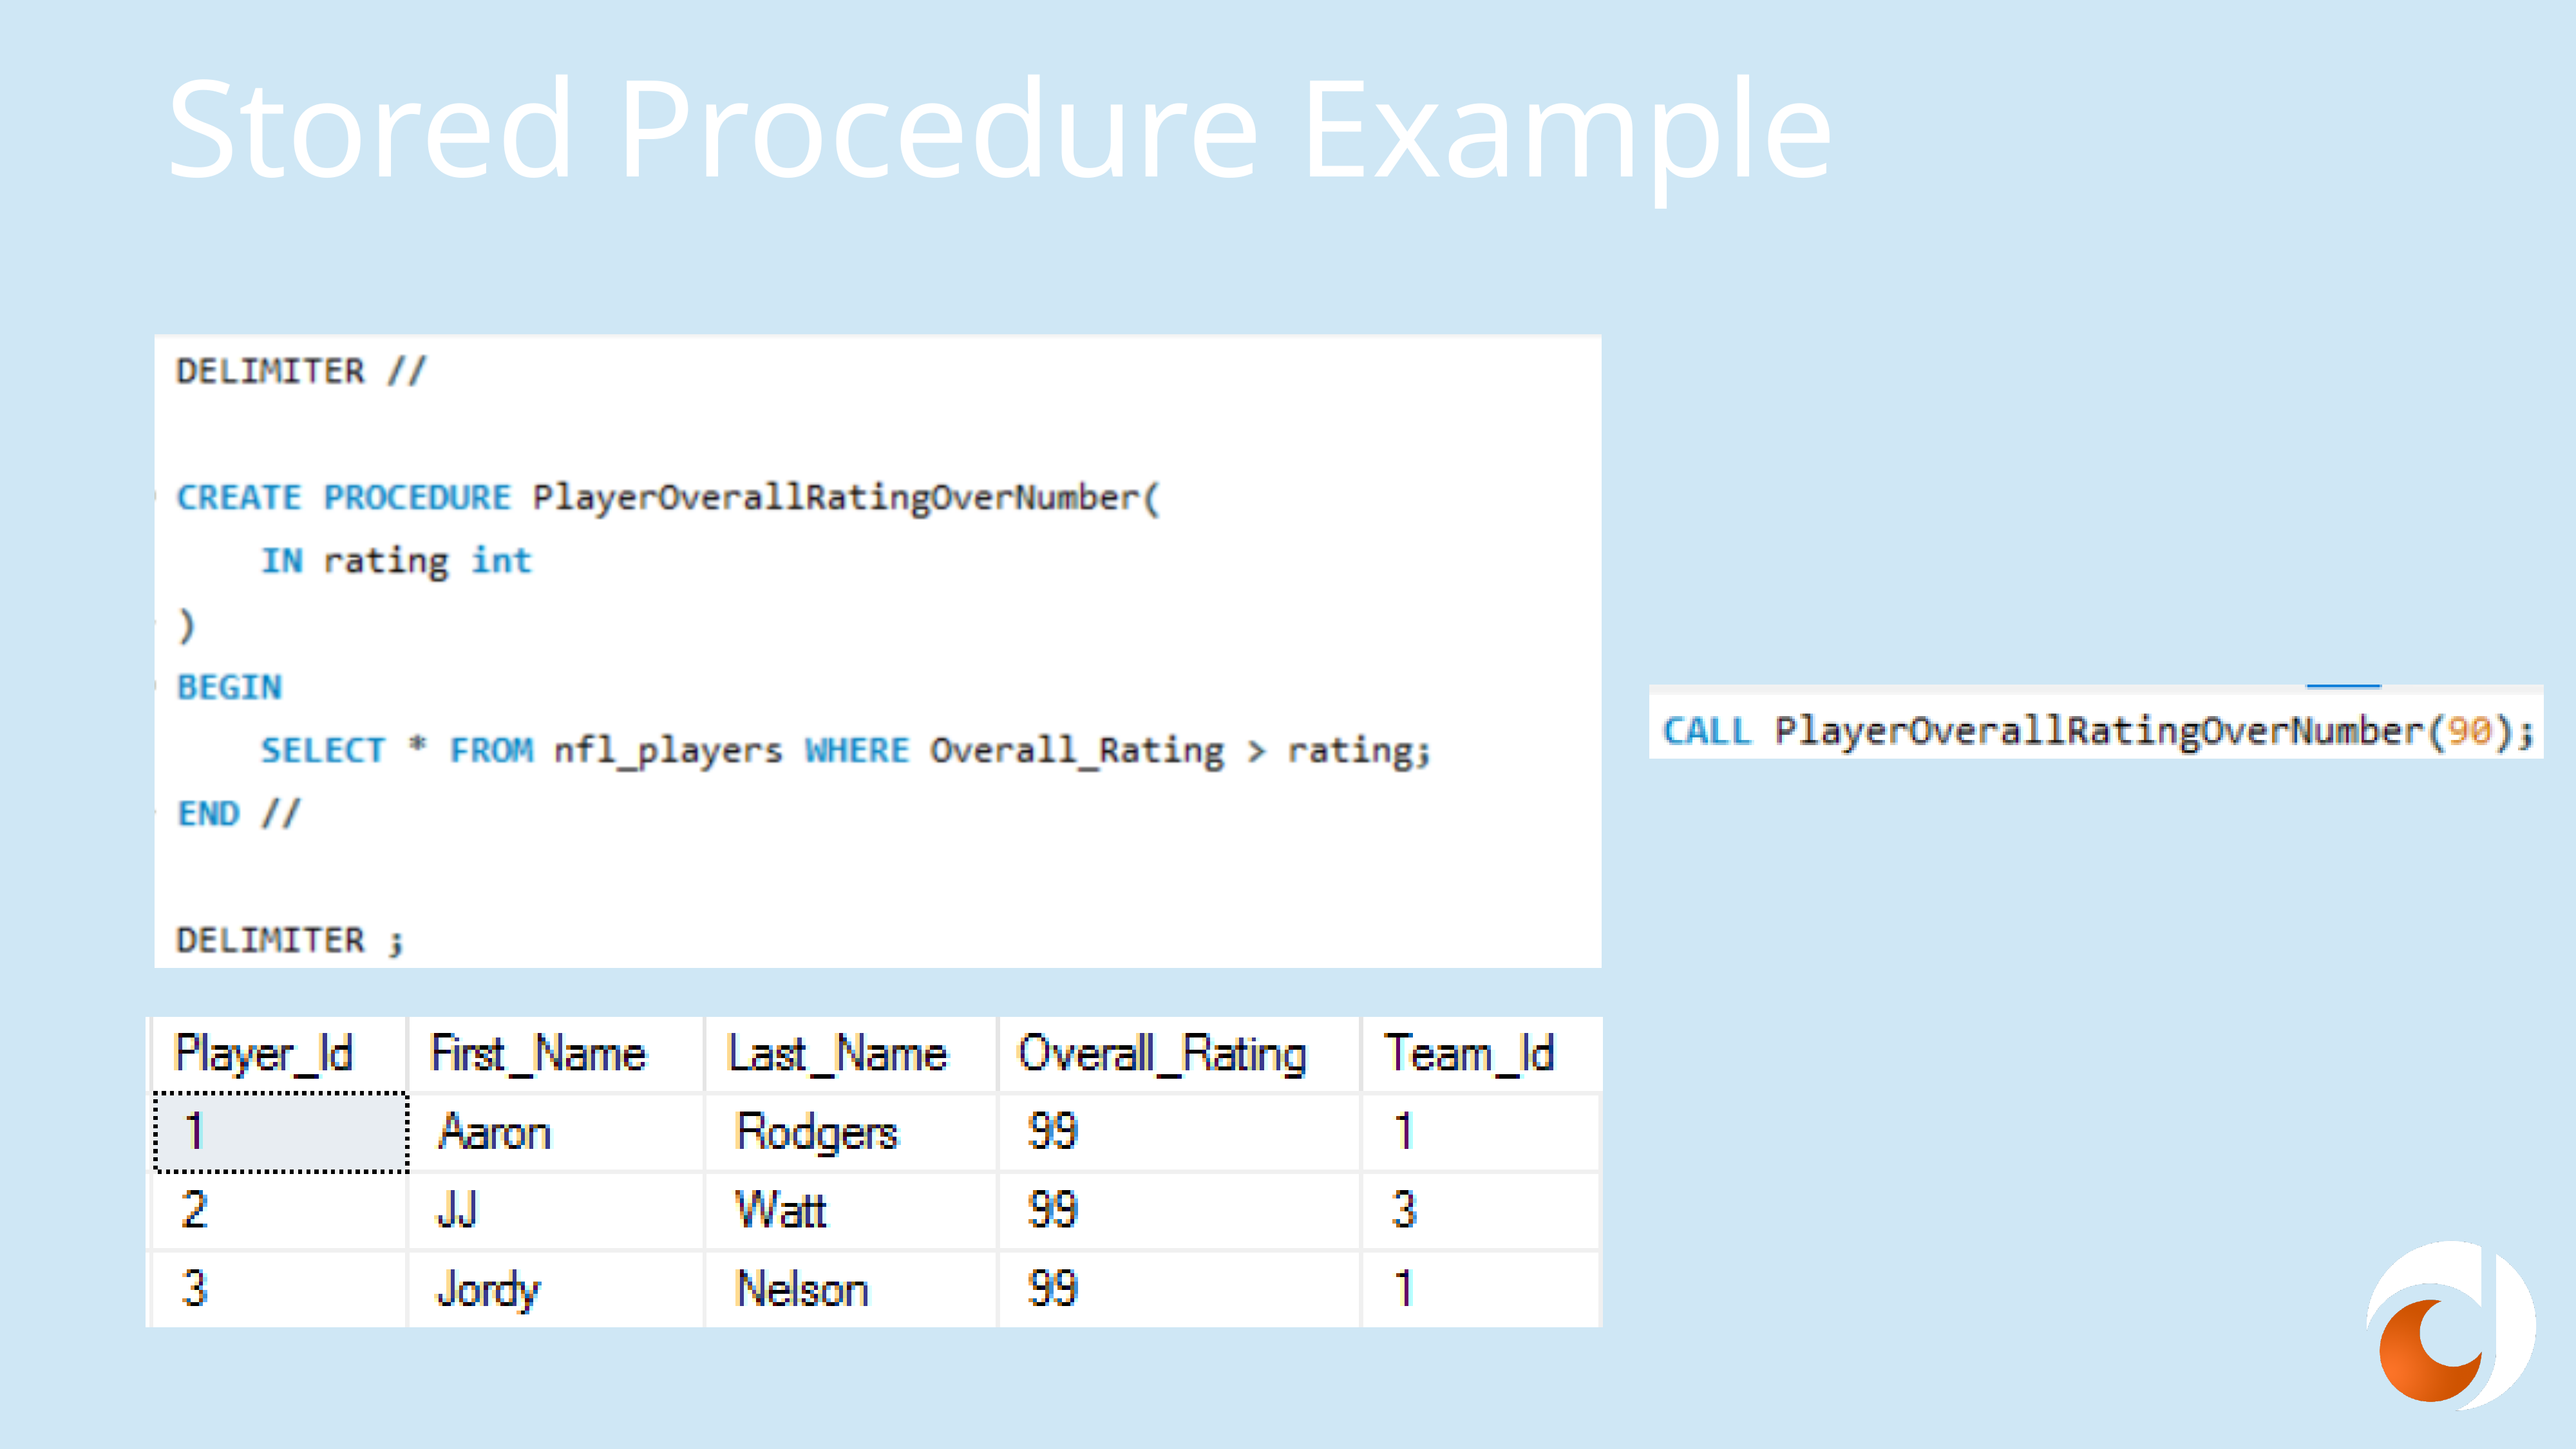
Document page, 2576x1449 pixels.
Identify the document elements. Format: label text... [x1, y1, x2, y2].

title Stored Procedure Example [155, 37, 2421, 400]
picture [146, 1017, 1603, 1327]
picture [155, 334, 1602, 968]
picture [1649, 685, 2544, 759]
picture [2361, 1236, 2550, 1414]
